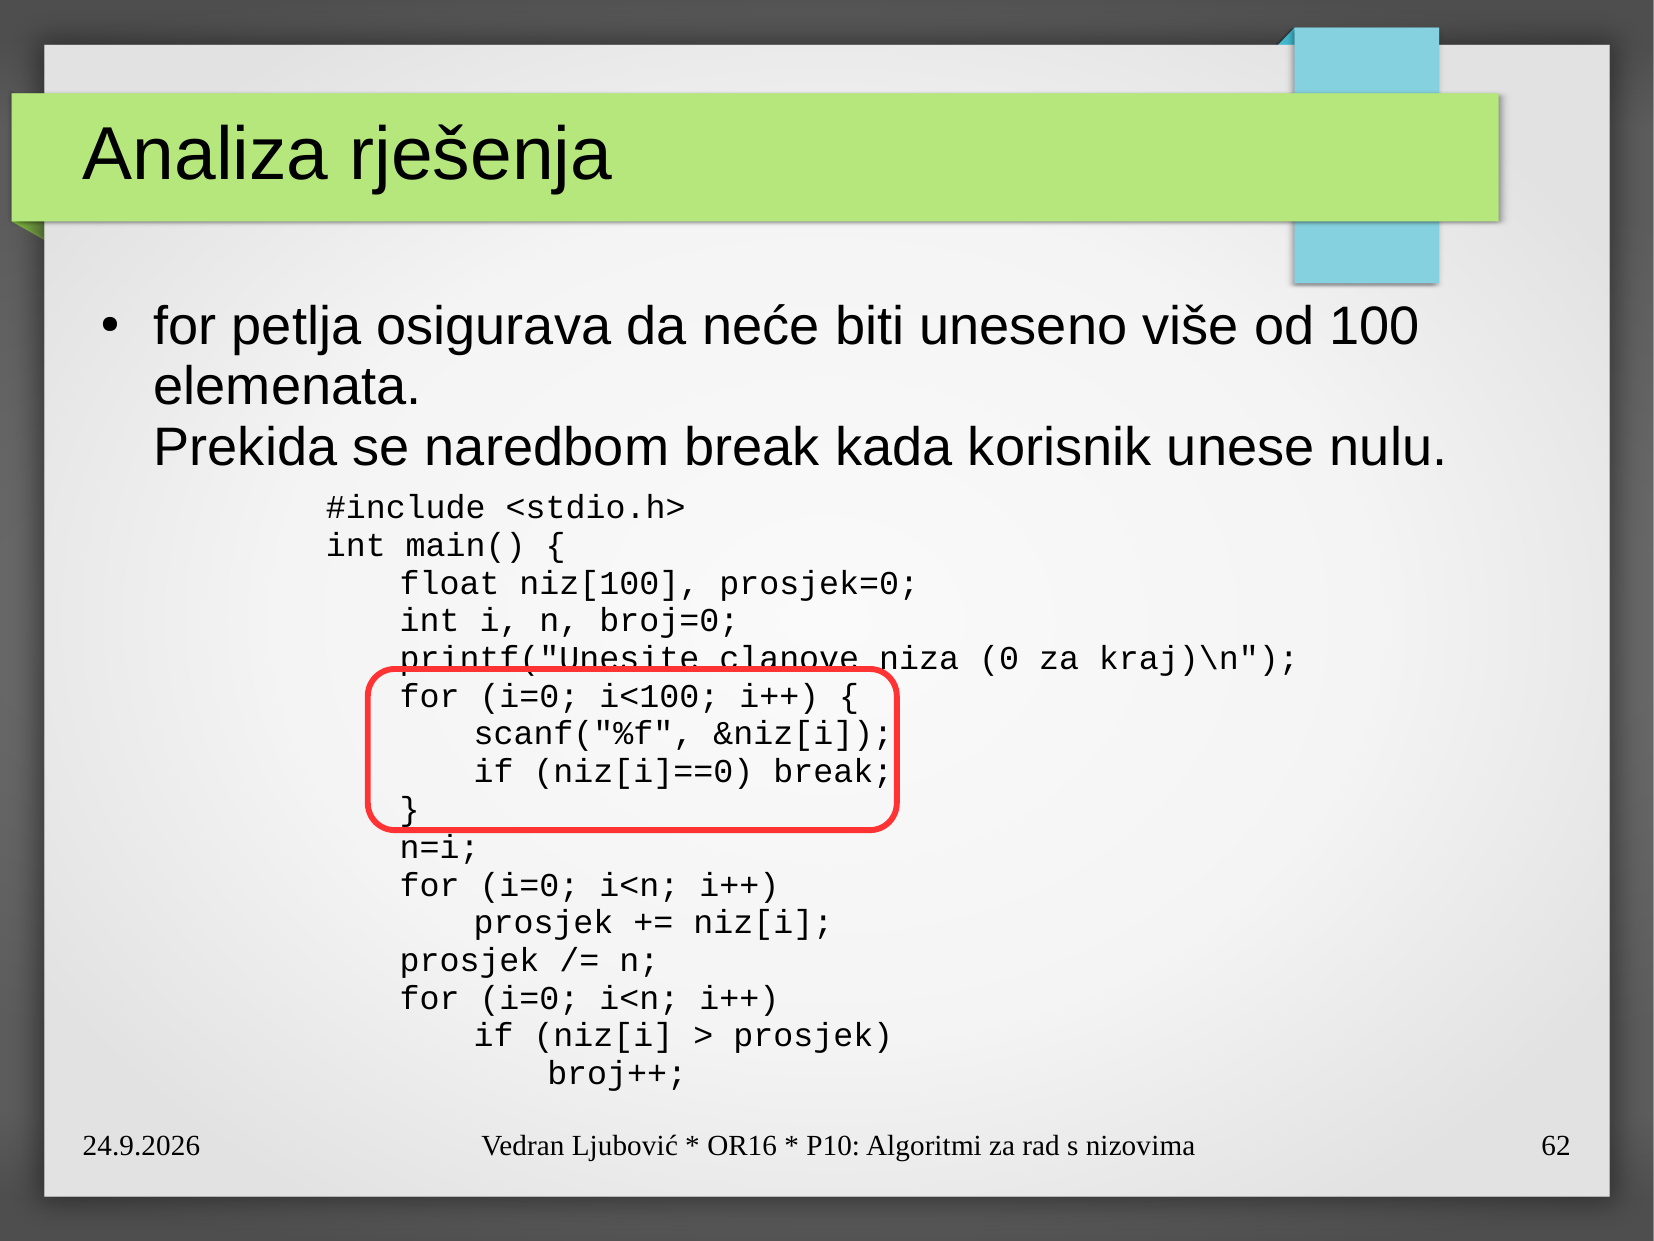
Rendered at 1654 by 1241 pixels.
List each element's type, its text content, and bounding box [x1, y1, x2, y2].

title Analiza rješenja [82, 94, 1264, 213]
picture [0, 0, 1654, 1241]
text_box #include <stdio.h> int main() { float niz[100], prosjek=0; int i, n, broj=0; printf("Unesite clanove niza (0 za kraj)\n"); for (i=0; i<100; i++) { scanf("%f", &niz[i]); if (niz[i]==0) break; } n=i; for (i=0; i<n; i++) prosjek += niz[i]; prosjek /= n; for (i=0; i<n; i++) if (niz[i] > prosjek) broj++; [311, 445, 1363, 1103]
list for petlja osigurava da neće biti uneseno više od 100 elemenata. Prekida se naredbom break kada korisnik unese nulu. [82, 295, 1571, 1015]
